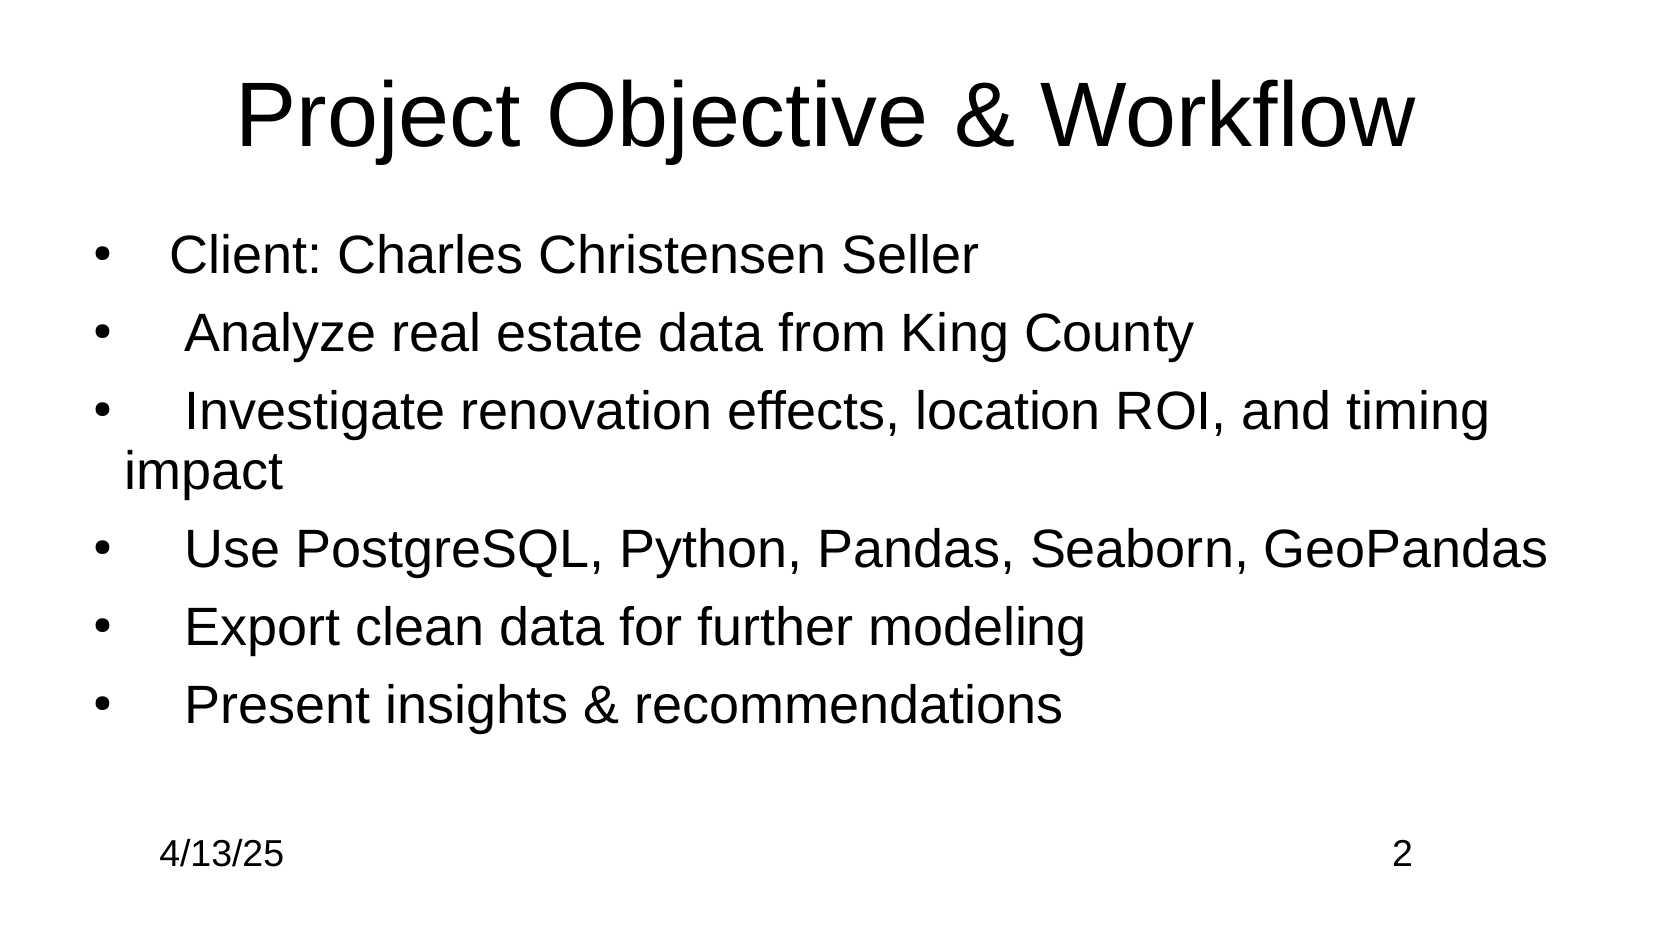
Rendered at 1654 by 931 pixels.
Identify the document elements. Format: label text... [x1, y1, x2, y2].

list Client: Charles Christensen Seller Analyze real estate data from King County Investigate renovation effects, location ROI, and timing impact Use PostgreSQL, Python, Pandas, Seaborn, GeoPandas Export clean data for further modeling Present insights & recommendations [82, 224, 1571, 764]
title Project Objective & Workflow [82, 37, 1571, 193]
